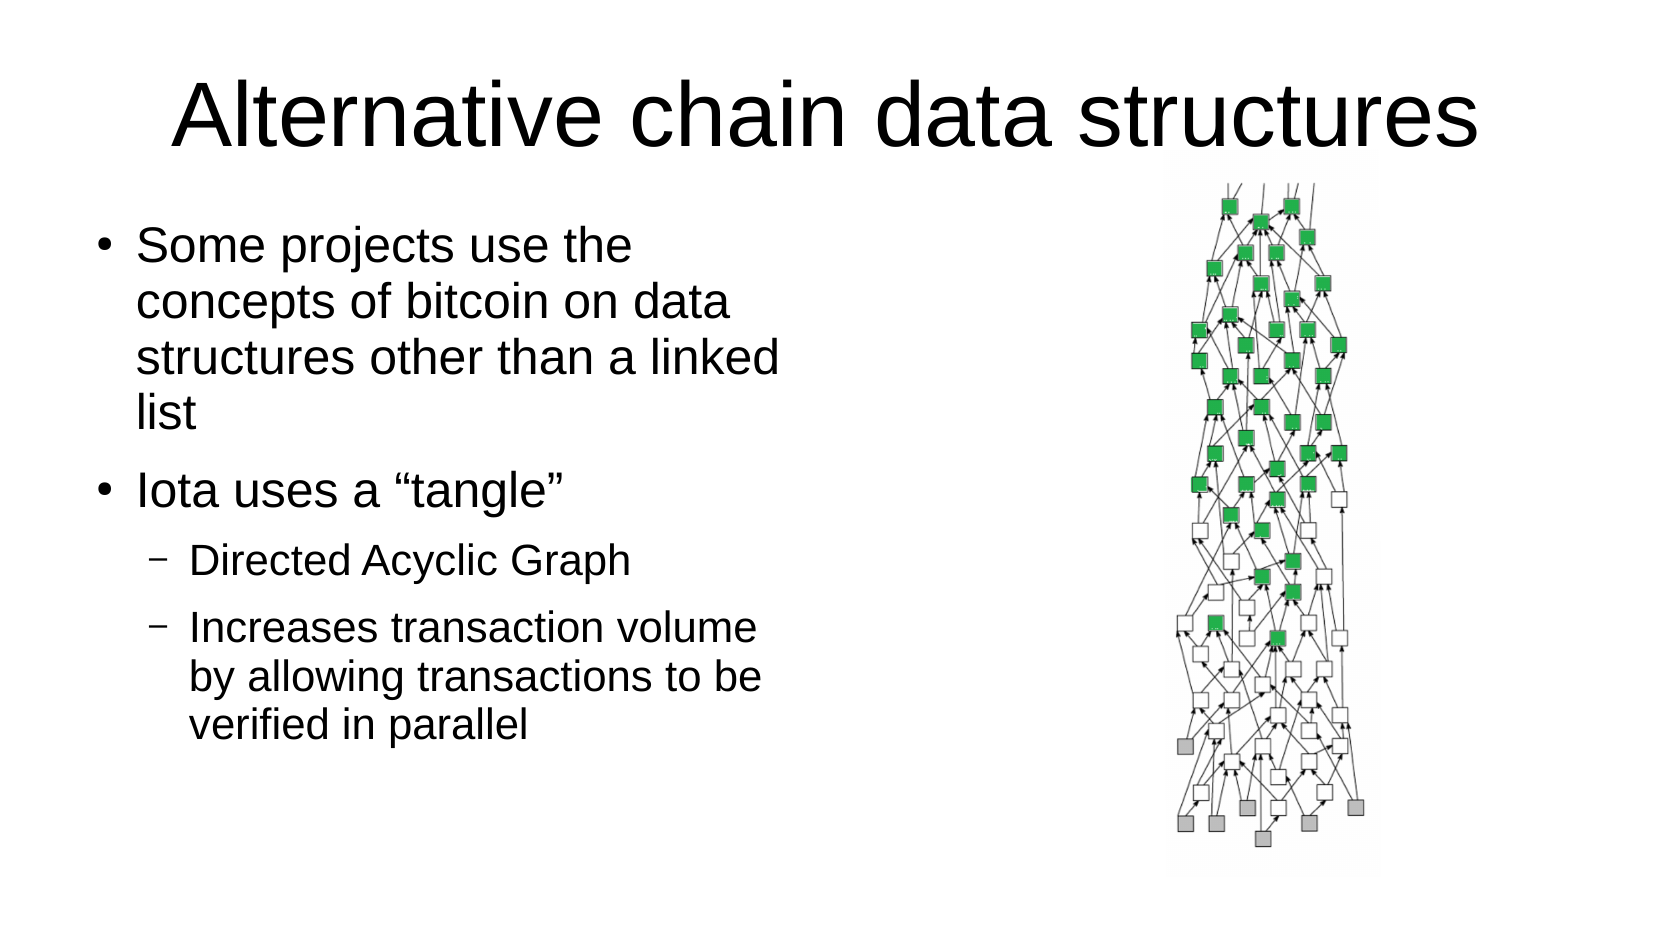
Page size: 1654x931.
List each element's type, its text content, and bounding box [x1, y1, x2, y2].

list Some projects use the concepts of bitcoin on data structures other than a linked list Iota uses a “tangle” Directed Acyclic Graph Increases transaction volume by allowing transactions to be verified in parallel [82, 217, 809, 758]
picture [1163, 150, 1381, 877]
title Alternative chain data structures [82, 37, 1571, 193]
